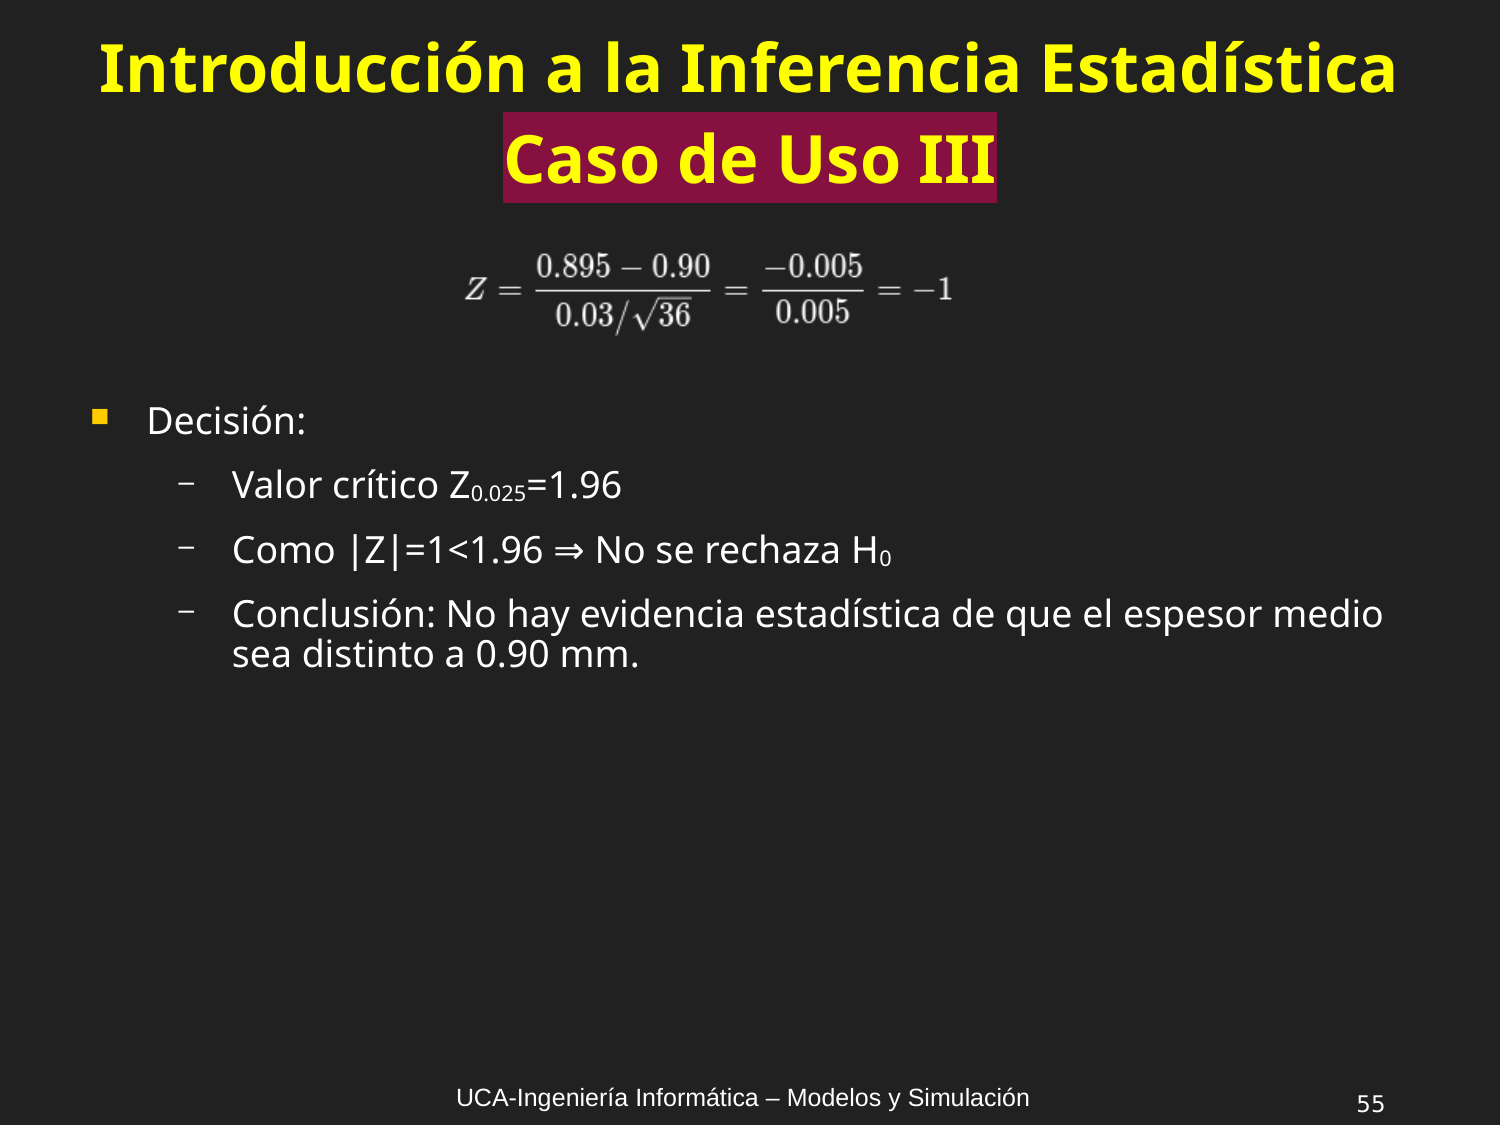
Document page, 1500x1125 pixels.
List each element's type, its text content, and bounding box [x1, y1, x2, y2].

list Decisión: Valor crítico Z0.025=1.96 Como ∣Z∣=1<1.96 ⇒ No se rechaza H0 Conclusión: No hay evidencia estadística de que el espesor medio sea distinto a 0.90 mm. [75, 195, 1426, 1051]
picture [431, 224, 976, 358]
title Introducción a la Inferencia Estadística Caso de Uso III [75, 37, 1426, 188]
